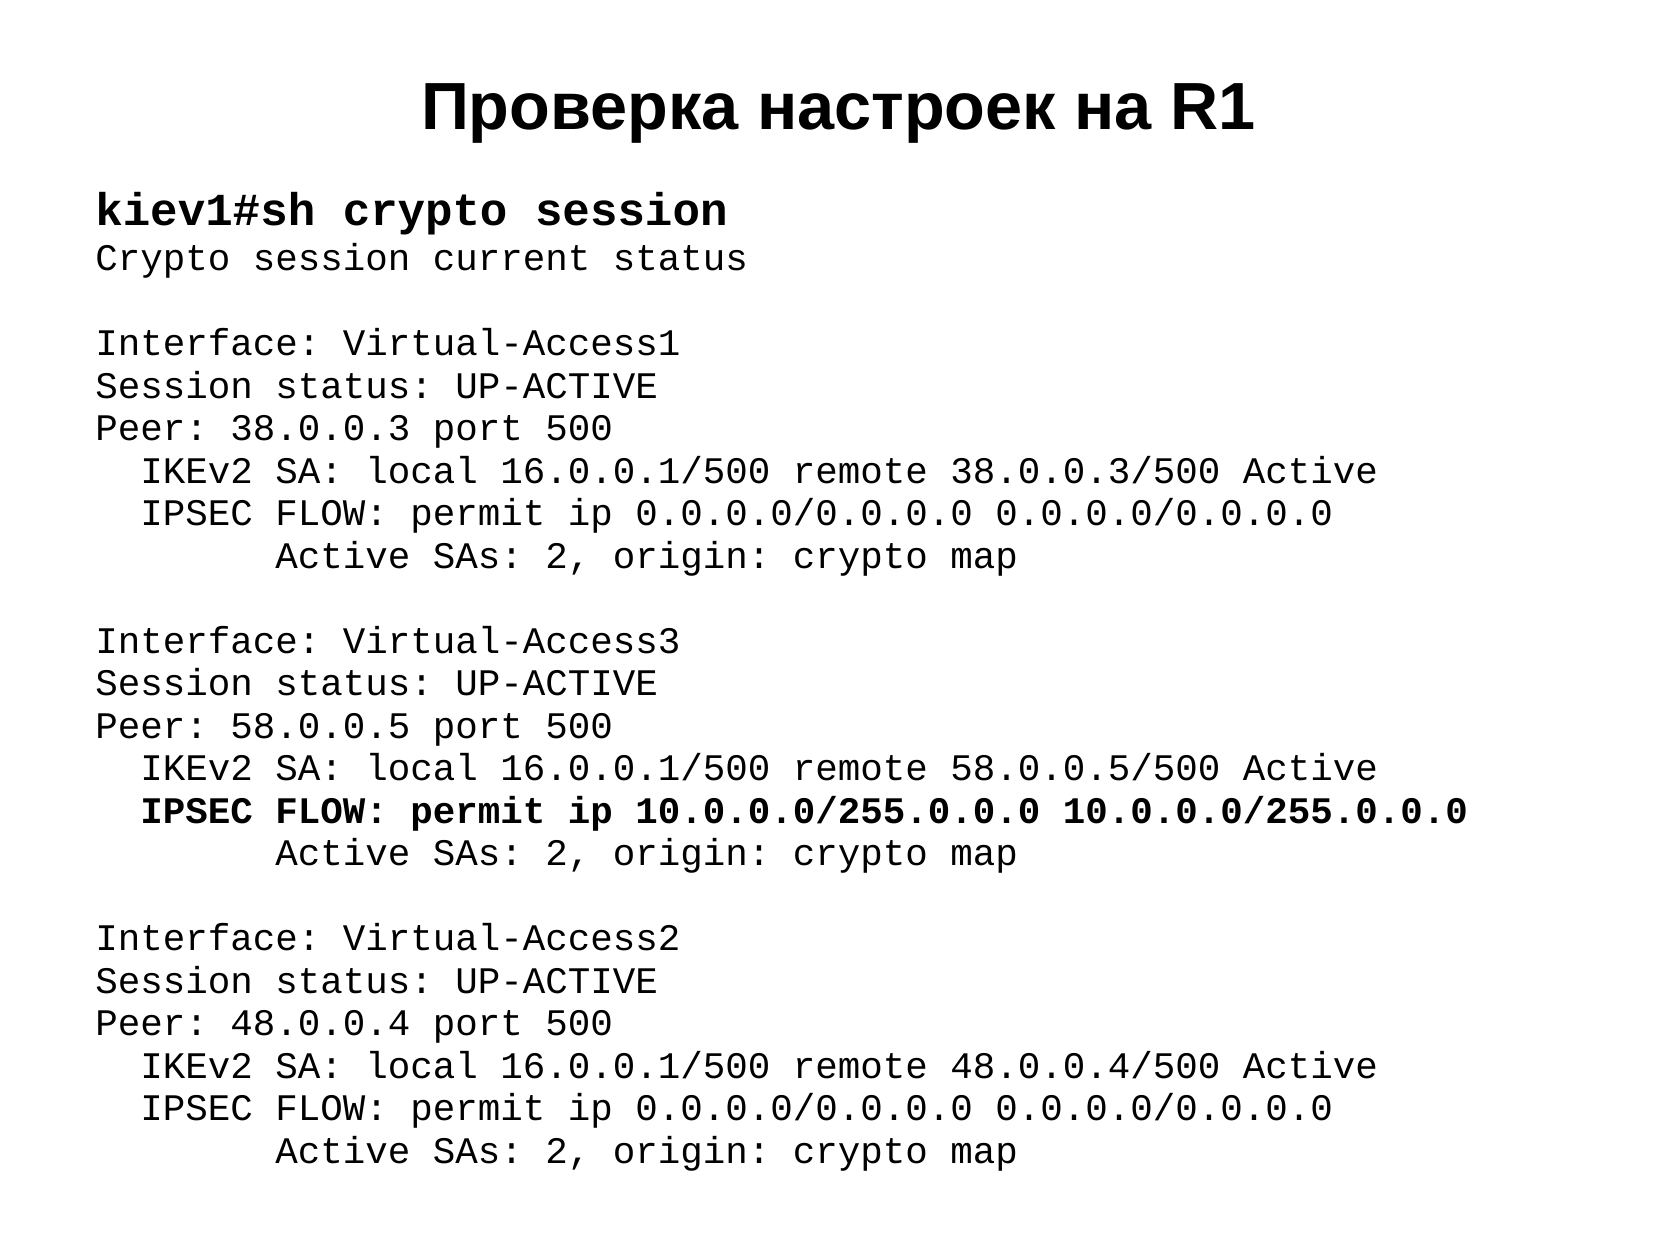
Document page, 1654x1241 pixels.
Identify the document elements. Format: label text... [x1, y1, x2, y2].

list kiev1#sh crypto session Crypto session current status Interface: Virtual-Access1 Session status: UP-ACTIVE Peer: 38.0.0.3 port 500 IKEv2 SA: local 16.0.0.1/500 remote 38.0.0.3/500 Active IPSEC FLOW: permit ip 0.0.0.0/0.0.0.0 0.0.0.0/0.0.0.0 Active SAs: 2, origin: crypto map Interface: Virtual-Access3 Session status: UP-ACTIVE Peer: 58.0.0.5 port 500 IKEv2 SA: local 16.0.0.1/500 remote 58.0.0.5/500 Active IPSEC FLOW: permit ip 10.0.0.0/255.0.0.0 10.0.0.0/255.0.0.0 Active SAs: 2, origin: crypto map Interface: Virtual-Access2 Session status: UP-ACTIVE Peer: 48.0.0.4 port 500 IKEv2 SA: local 16.0.0.1/500 remote 48.0.0.4/500 Active IPSEC FLOW: permit ip 0.0.0.0/0.0.0.0 0.0.0.0/0.0.0.0 Active SAs: 2, origin: crypto map [95, 187, 1538, 1208]
text_box Проверка настроек на R1 [64, 37, 1613, 151]
